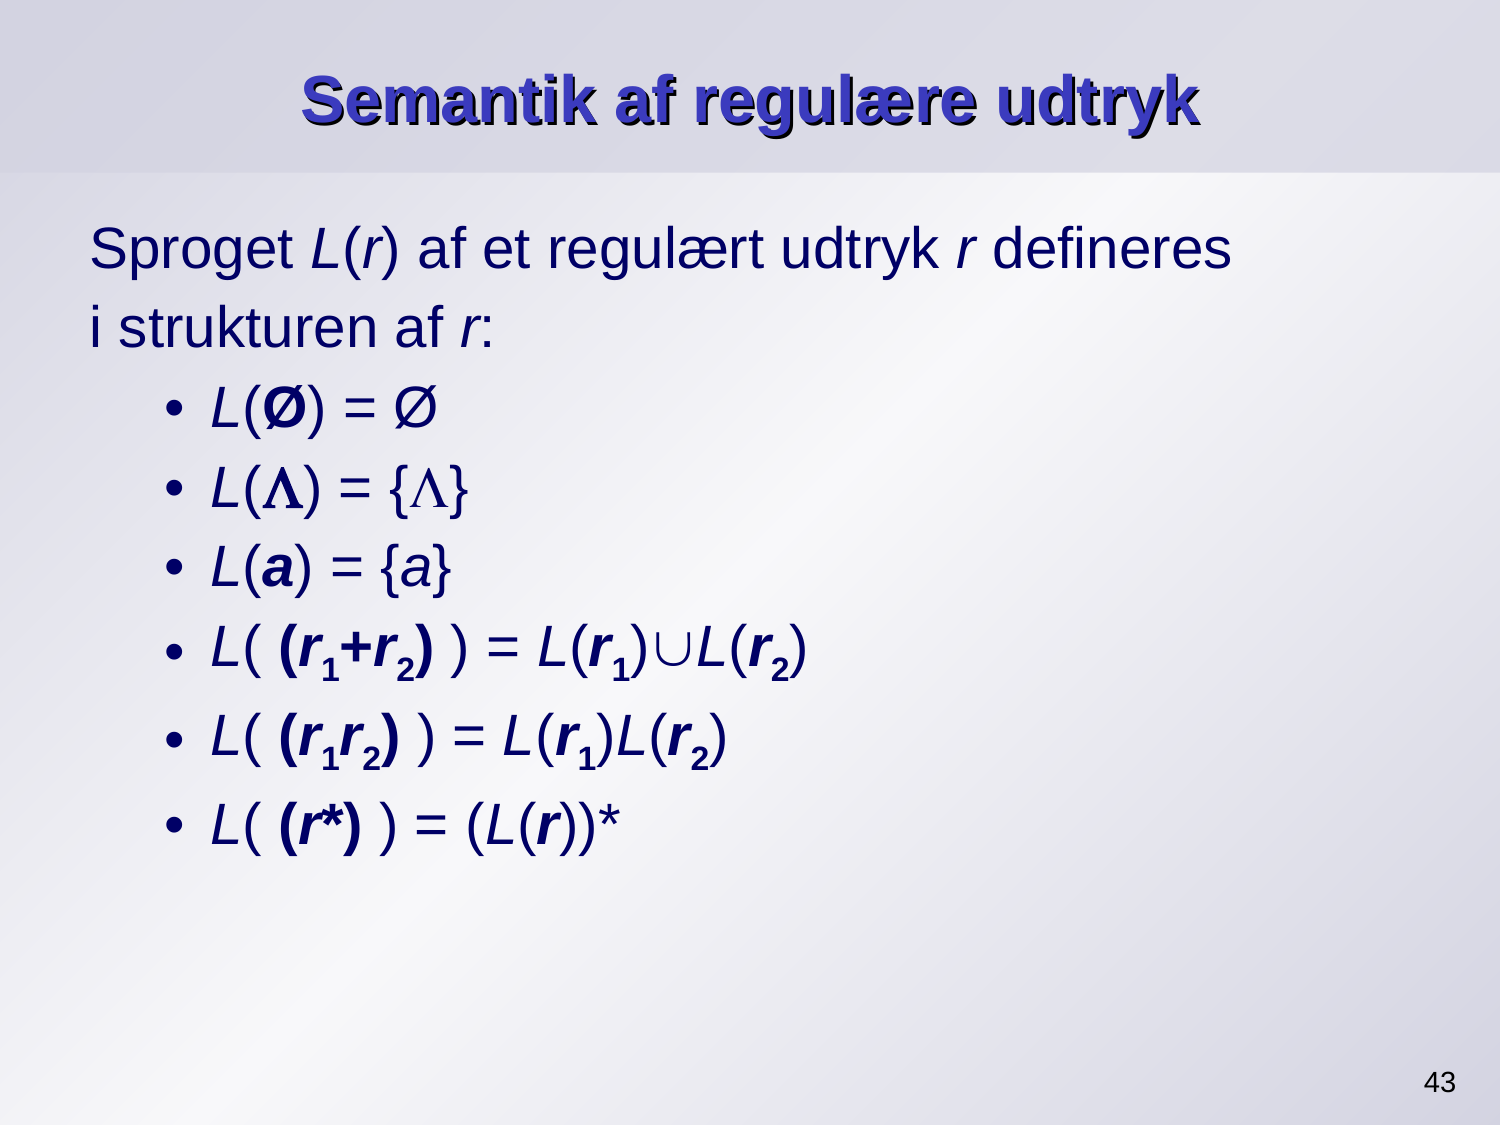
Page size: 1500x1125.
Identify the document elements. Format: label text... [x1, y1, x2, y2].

title Semantik af regulære udtryk [75, 24, 1426, 174]
list Sproget L(r) af et regulært udtryk r defineres i strukturen af r: L(Ø) = Ø L(Λ) = {Λ} L(a) = {a} L( (r1+r2) ) = L(r1)∪L(r2) L( (r1r2) ) = L(r1)L(r2) L( (r*) ) = (L(r))* [74, 208, 1459, 1048]
